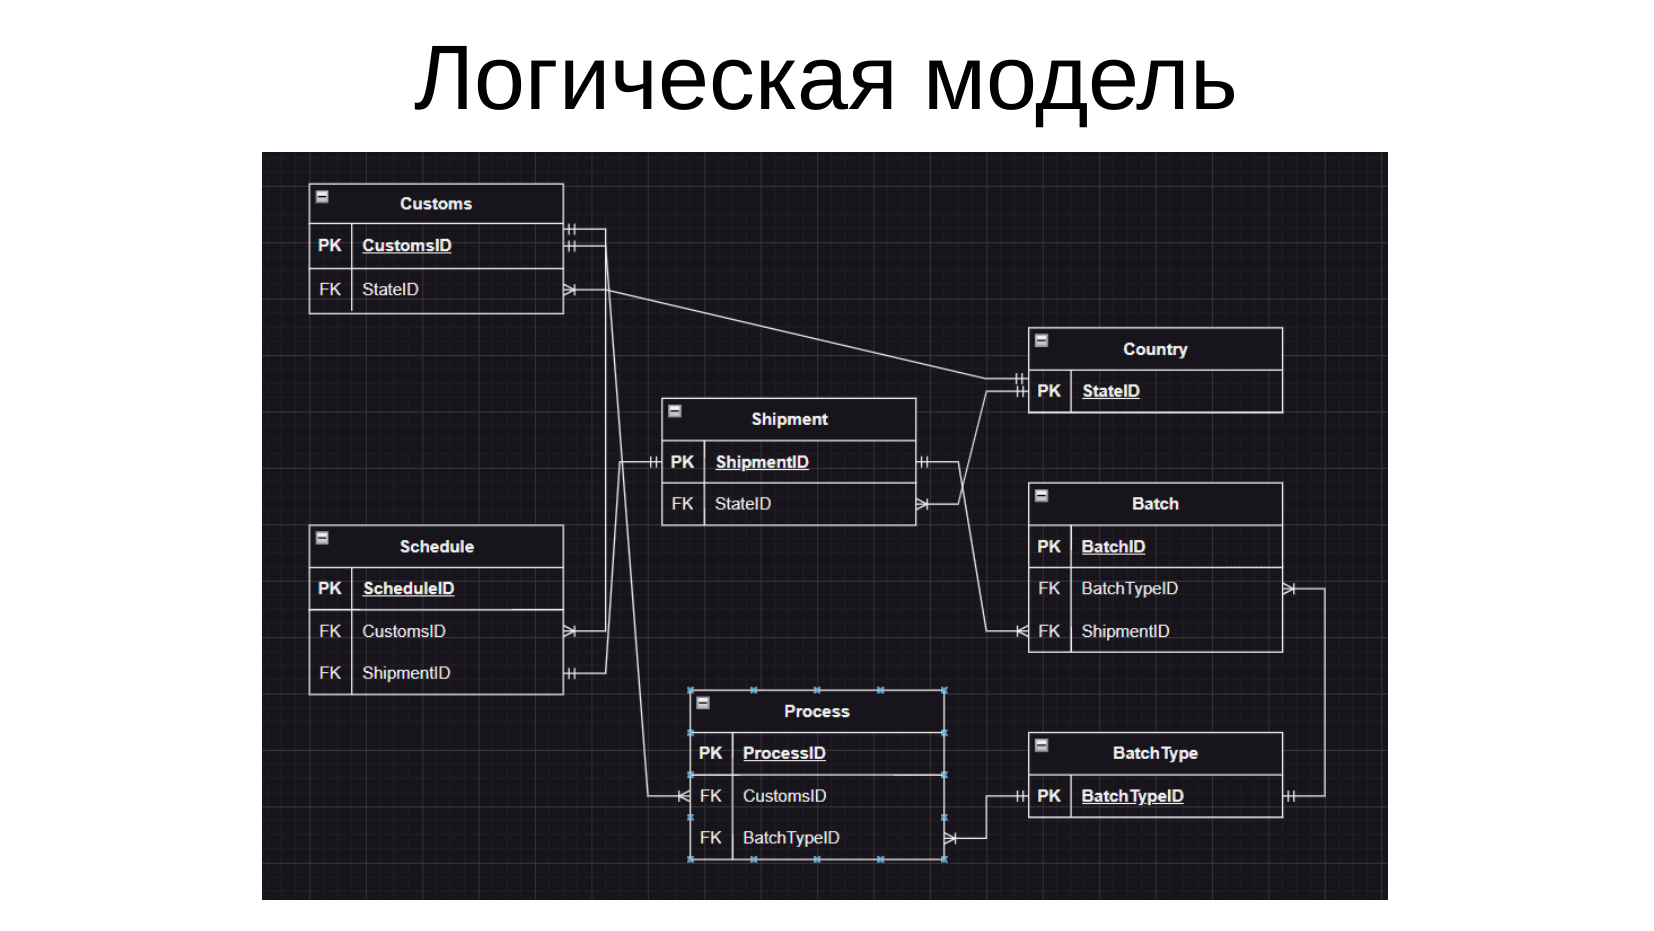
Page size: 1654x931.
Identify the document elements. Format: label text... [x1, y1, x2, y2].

picture [262, 152, 1388, 901]
title Логическая модель [82, 0, 1571, 156]
